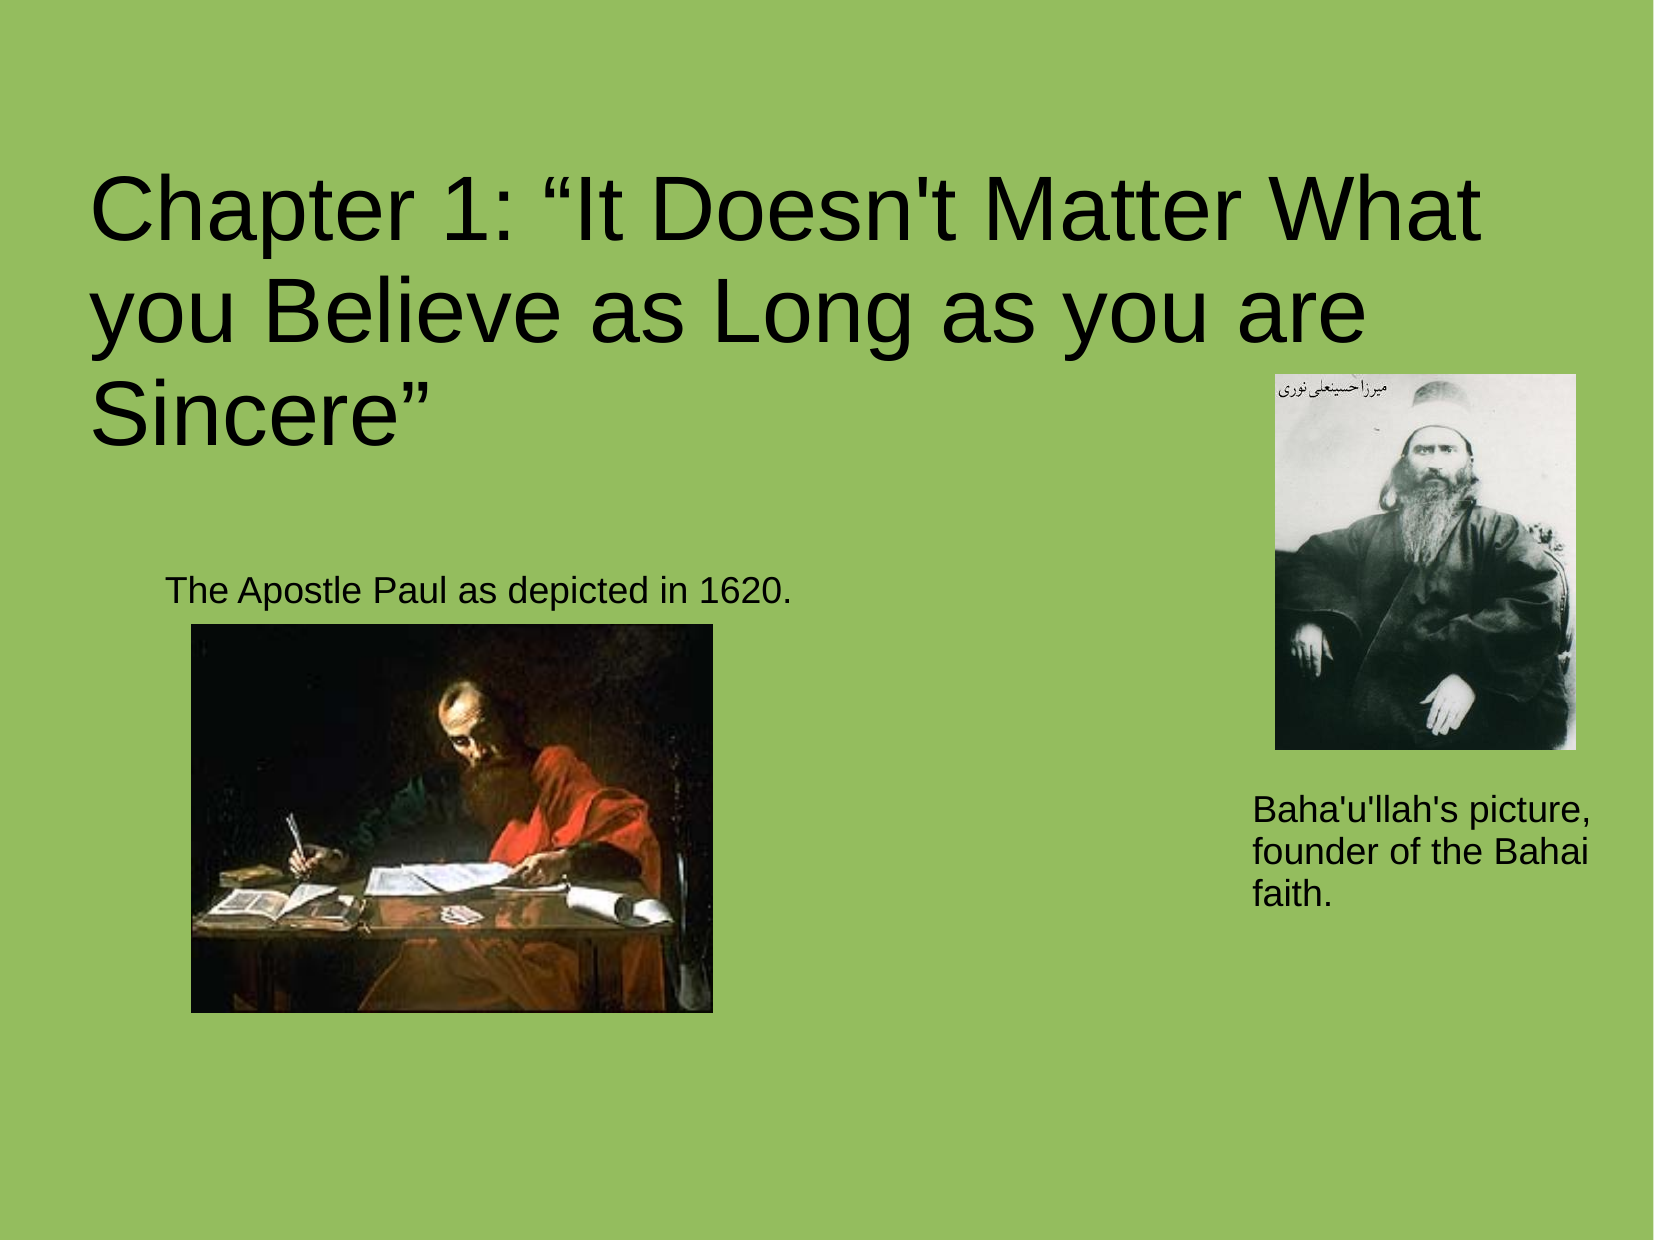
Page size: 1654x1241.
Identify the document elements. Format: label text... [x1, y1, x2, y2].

picture [1275, 374, 1576, 751]
text_box The Apostle Paul as depicted in 1620. [150, 562, 826, 620]
text_box Chapter 1: “It Doesn't Matter What you Believe as Long as you are Sincere” [75, 150, 1613, 526]
text_box Baha'u'llah's picture, founder of the Bahai faith. [1237, 780, 1613, 922]
picture [191, 624, 713, 1013]
